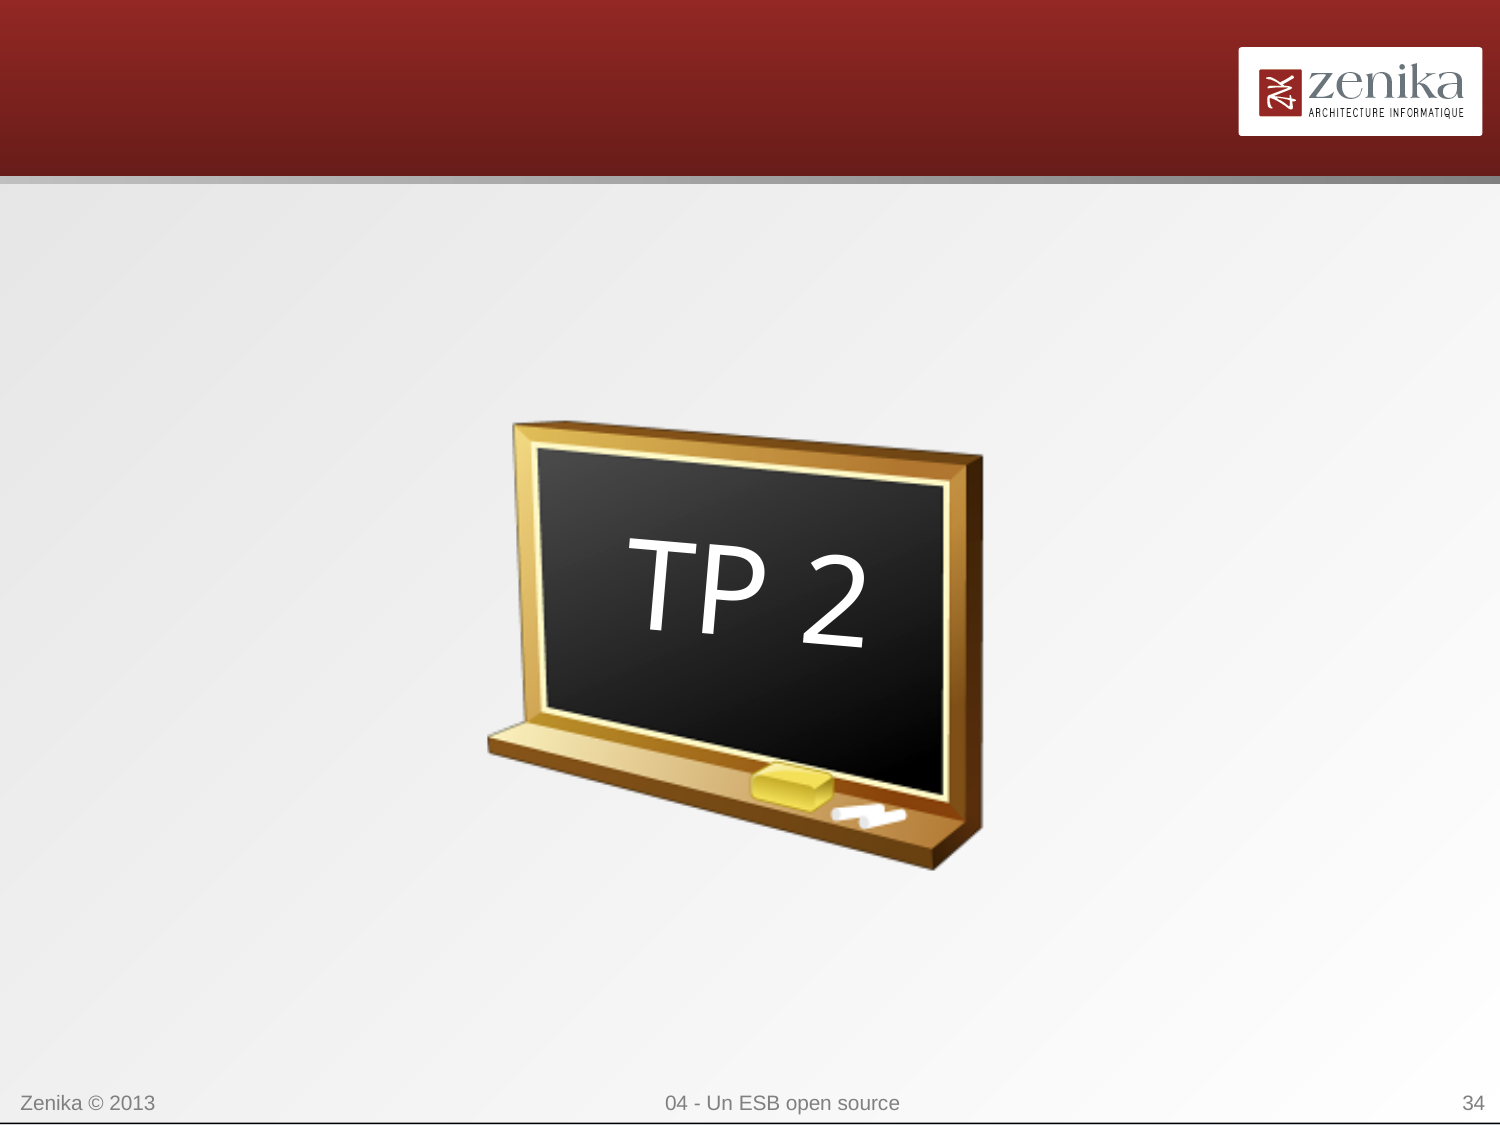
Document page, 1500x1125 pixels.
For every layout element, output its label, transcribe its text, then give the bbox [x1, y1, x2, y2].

picture [1257, 58, 1464, 125]
picture [484, 388, 1019, 923]
text_box TP 2 [602, 496, 918, 695]
